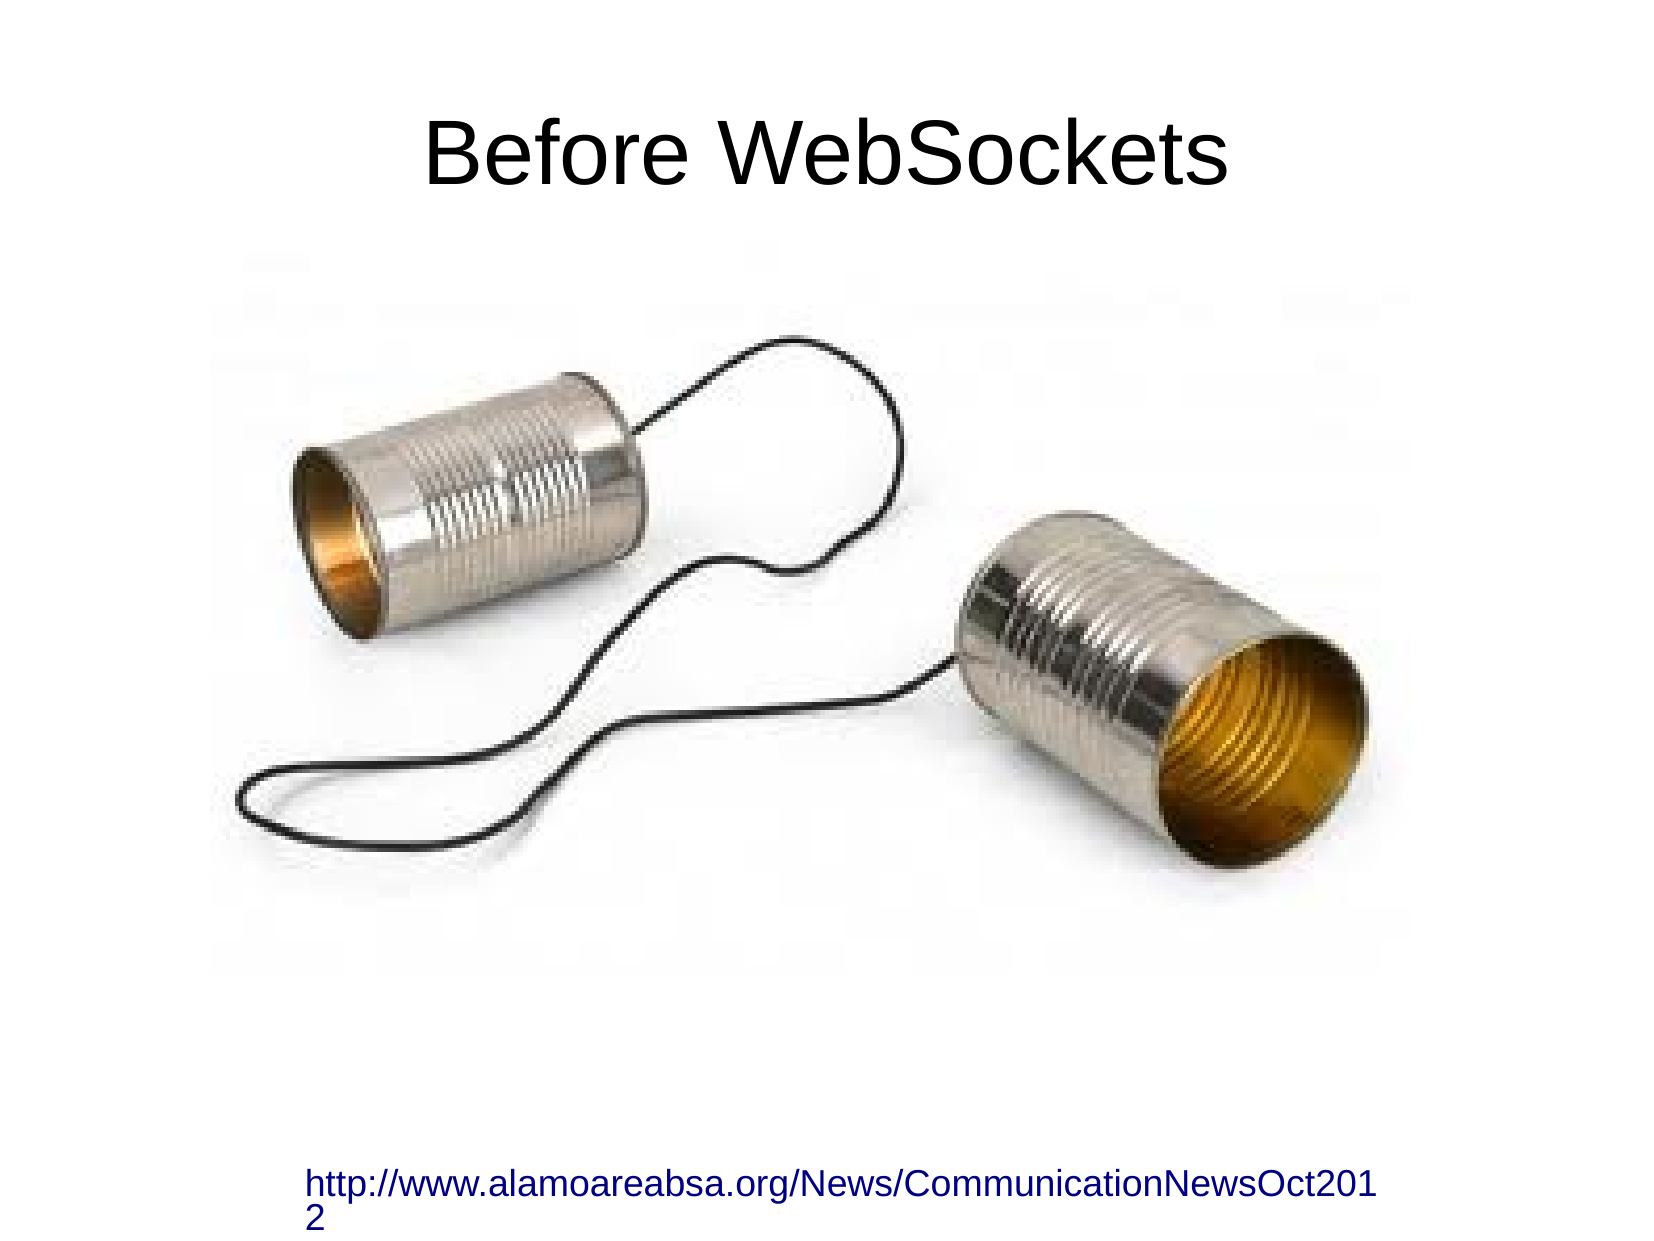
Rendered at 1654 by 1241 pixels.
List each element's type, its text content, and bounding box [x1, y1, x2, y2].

text_box http://www.alamoareabsa.org/News/CommunicationNewsOct2012 [290, 1155, 1411, 1212]
title Before WebSockets [82, 49, 1571, 257]
picture [210, 257, 1411, 974]
